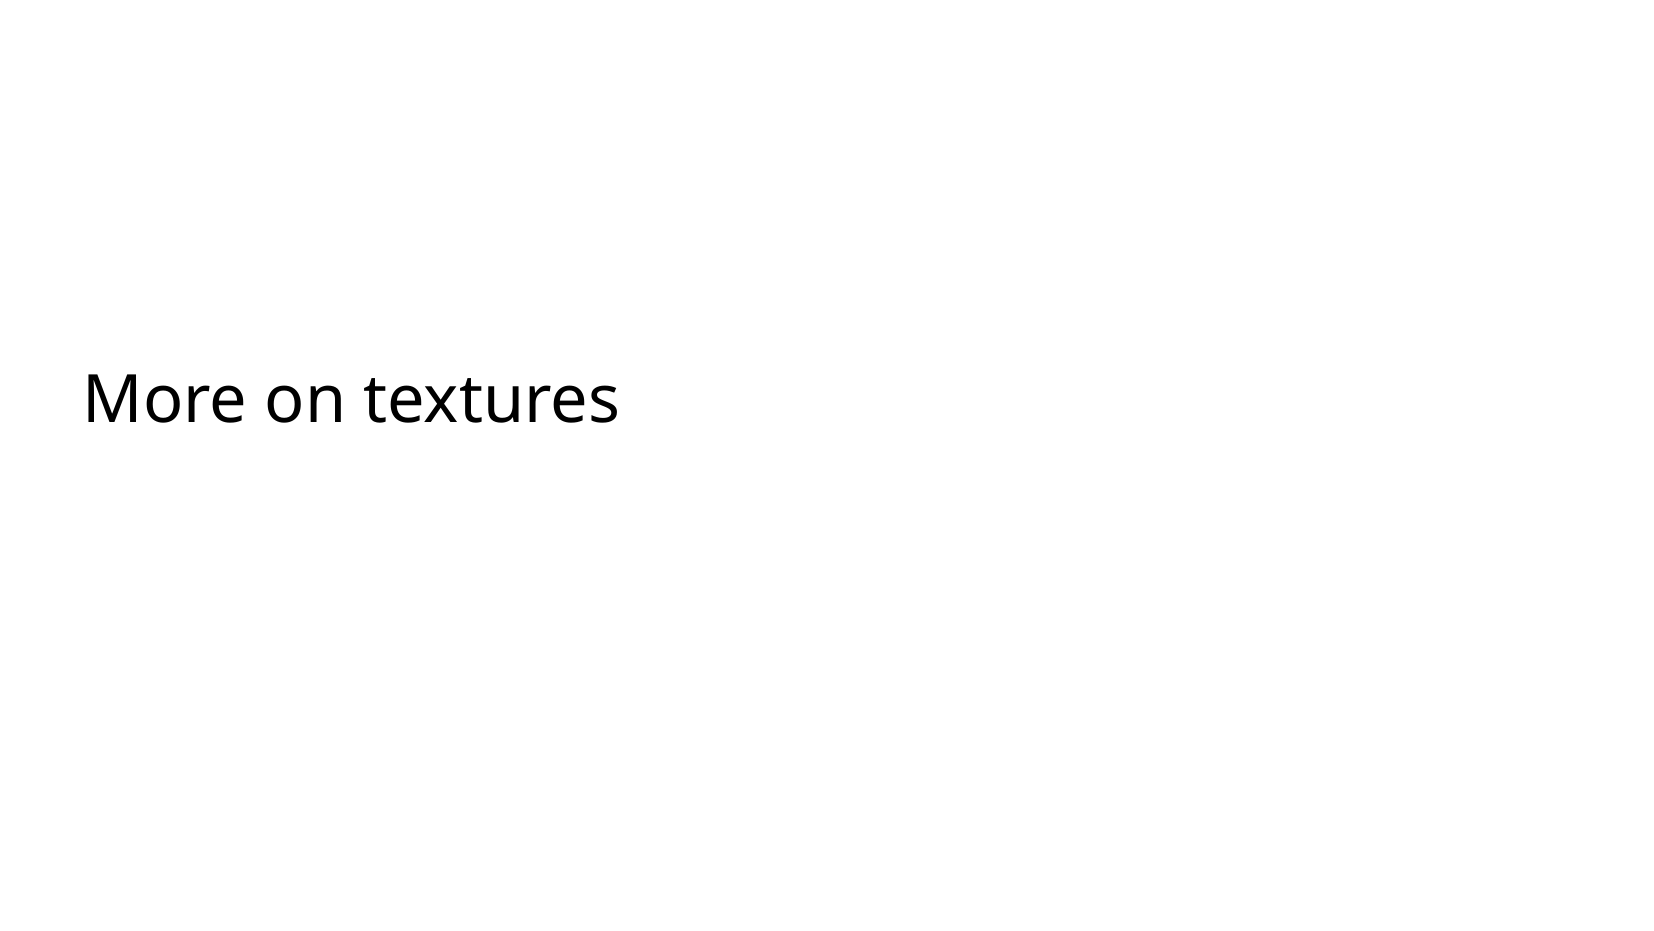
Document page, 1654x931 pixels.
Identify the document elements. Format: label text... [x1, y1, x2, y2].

subtitle More on textures [82, 37, 1571, 757]
